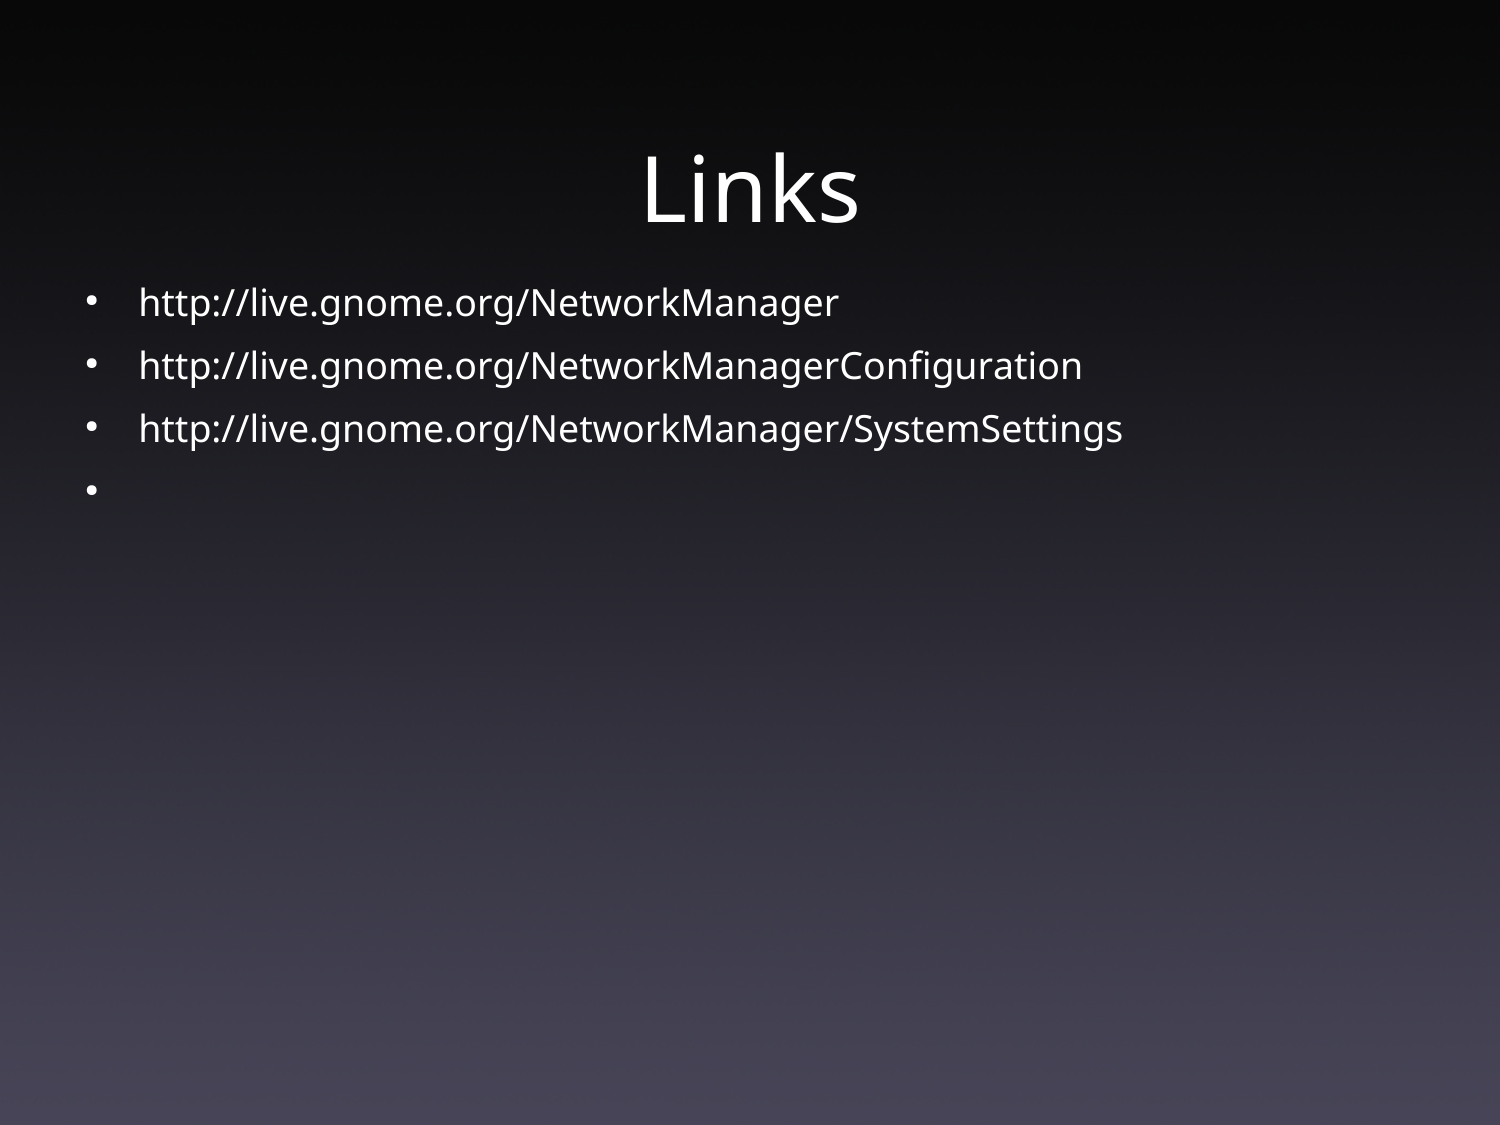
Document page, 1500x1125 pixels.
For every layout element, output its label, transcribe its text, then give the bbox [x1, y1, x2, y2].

picture [0, 0, 1500, 1125]
title Links [110, 93, 1392, 276]
list http://live.gnome.org/NetworkManager http://live.gnome.org/NetworkManagerConfiguration http://live.gnome.org/NetworkManager/SystemSettings [67, 276, 1447, 1056]
